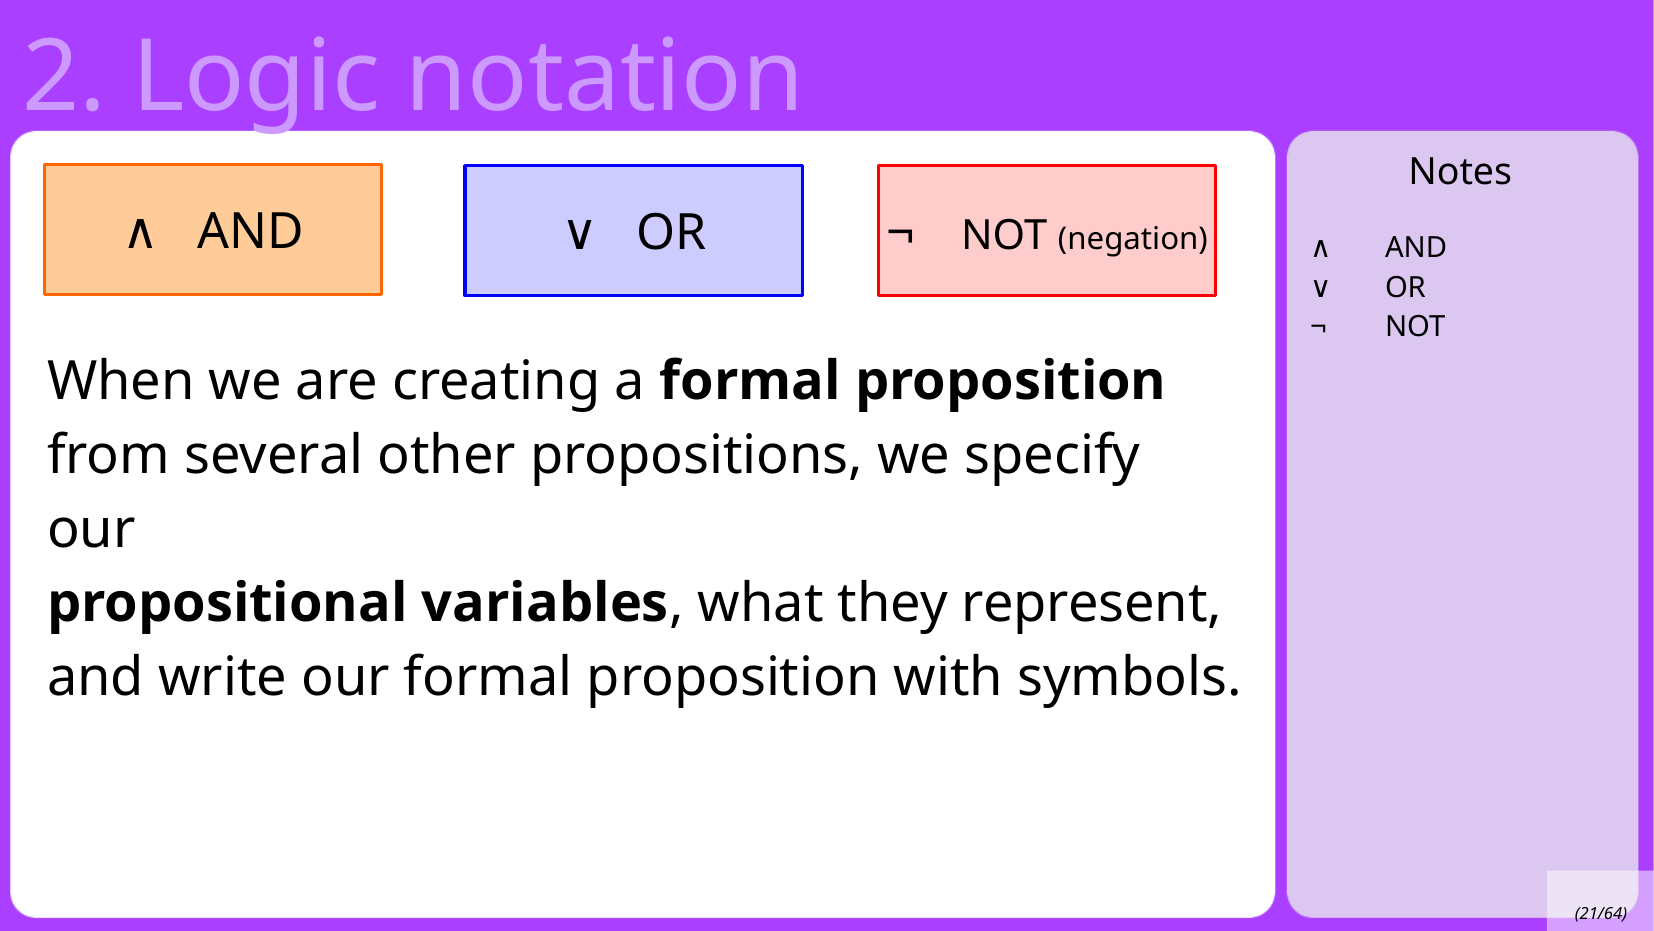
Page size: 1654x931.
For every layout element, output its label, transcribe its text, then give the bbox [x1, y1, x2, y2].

picture [0, 0, 1654, 931]
text_box When we are creating a formal proposition from several other propositions, we specify our propositional variables, what they represent, and write our formal proposition with symbols. [47, 341, 1244, 658]
text_box Notes [1290, 141, 1631, 199]
text_box (<number>/64) [1546, 877, 1654, 931]
text_box ∧ AND [44, 164, 382, 295]
table_cell False [1546, 870, 1654, 877]
text_box ∨ OR [465, 165, 803, 296]
title 2. Logic notation [22, 13, 1511, 130]
text_box ∧ AND ∨ OR ¬ NOT [1310, 226, 1612, 333]
text_box ¬ NOT (negation) [878, 165, 1216, 296]
